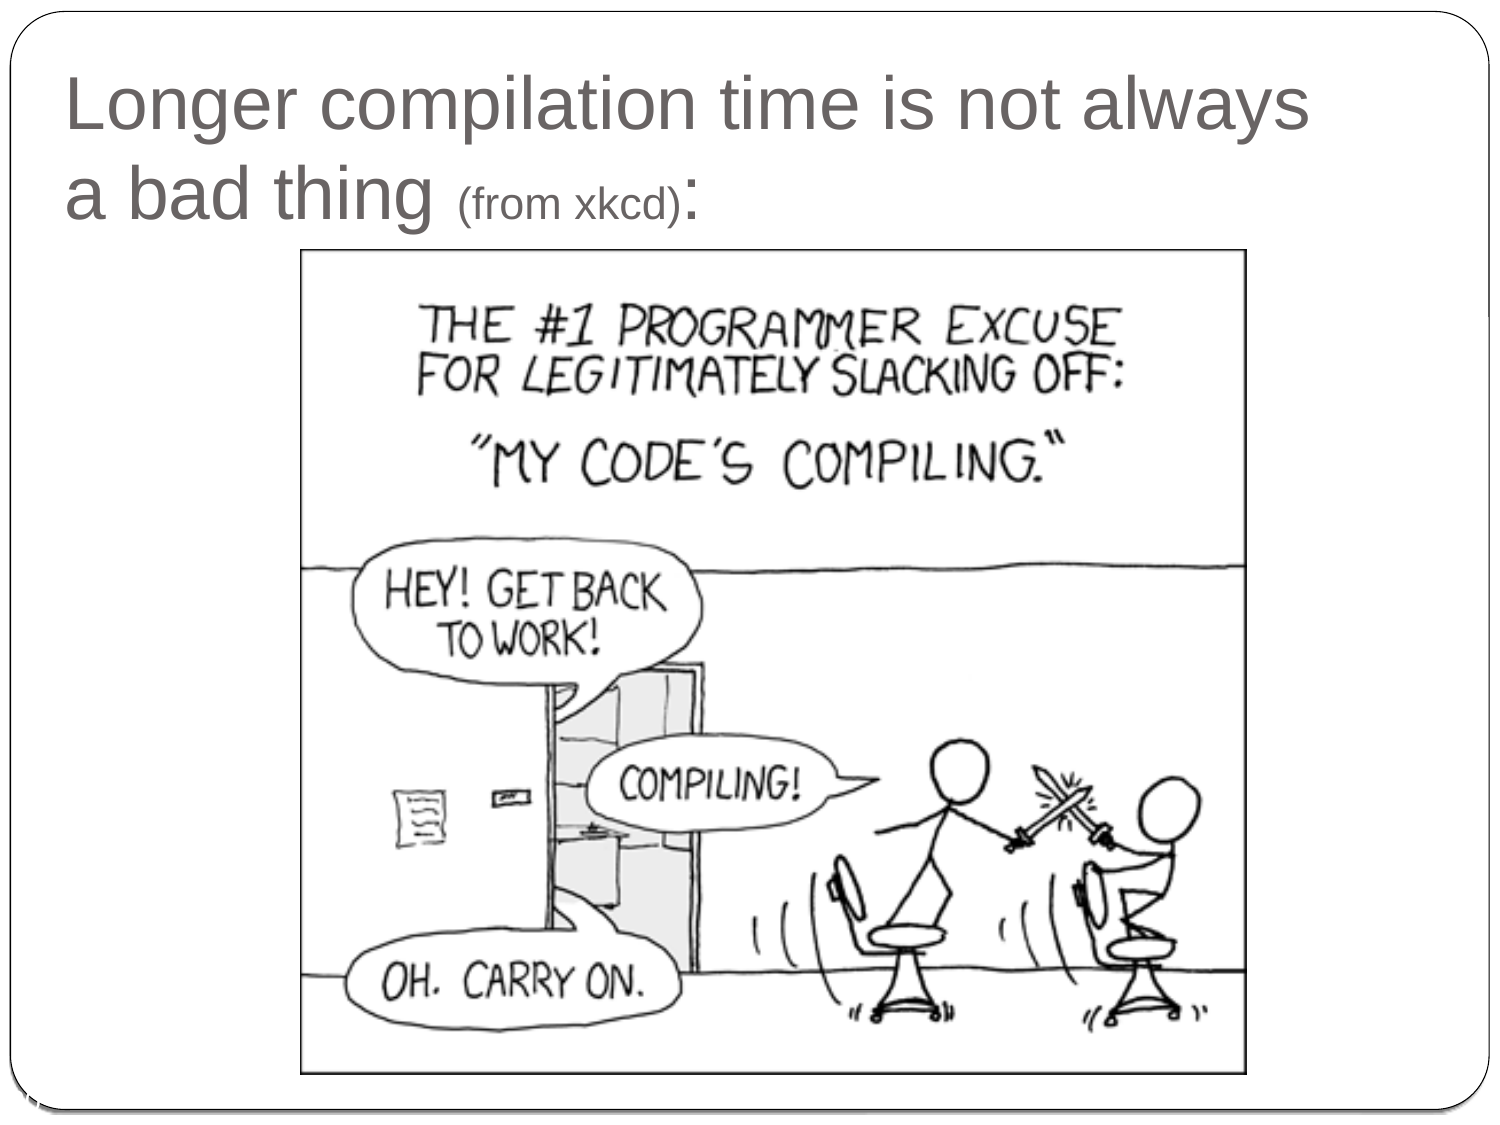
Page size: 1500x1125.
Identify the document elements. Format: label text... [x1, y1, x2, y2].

slide_number <number> [0, 1074, 50, 1125]
title Longer compilation time is not always a bad thing (from xkcd): [50, 45, 1450, 250]
picture [300, 249, 1247, 1075]
